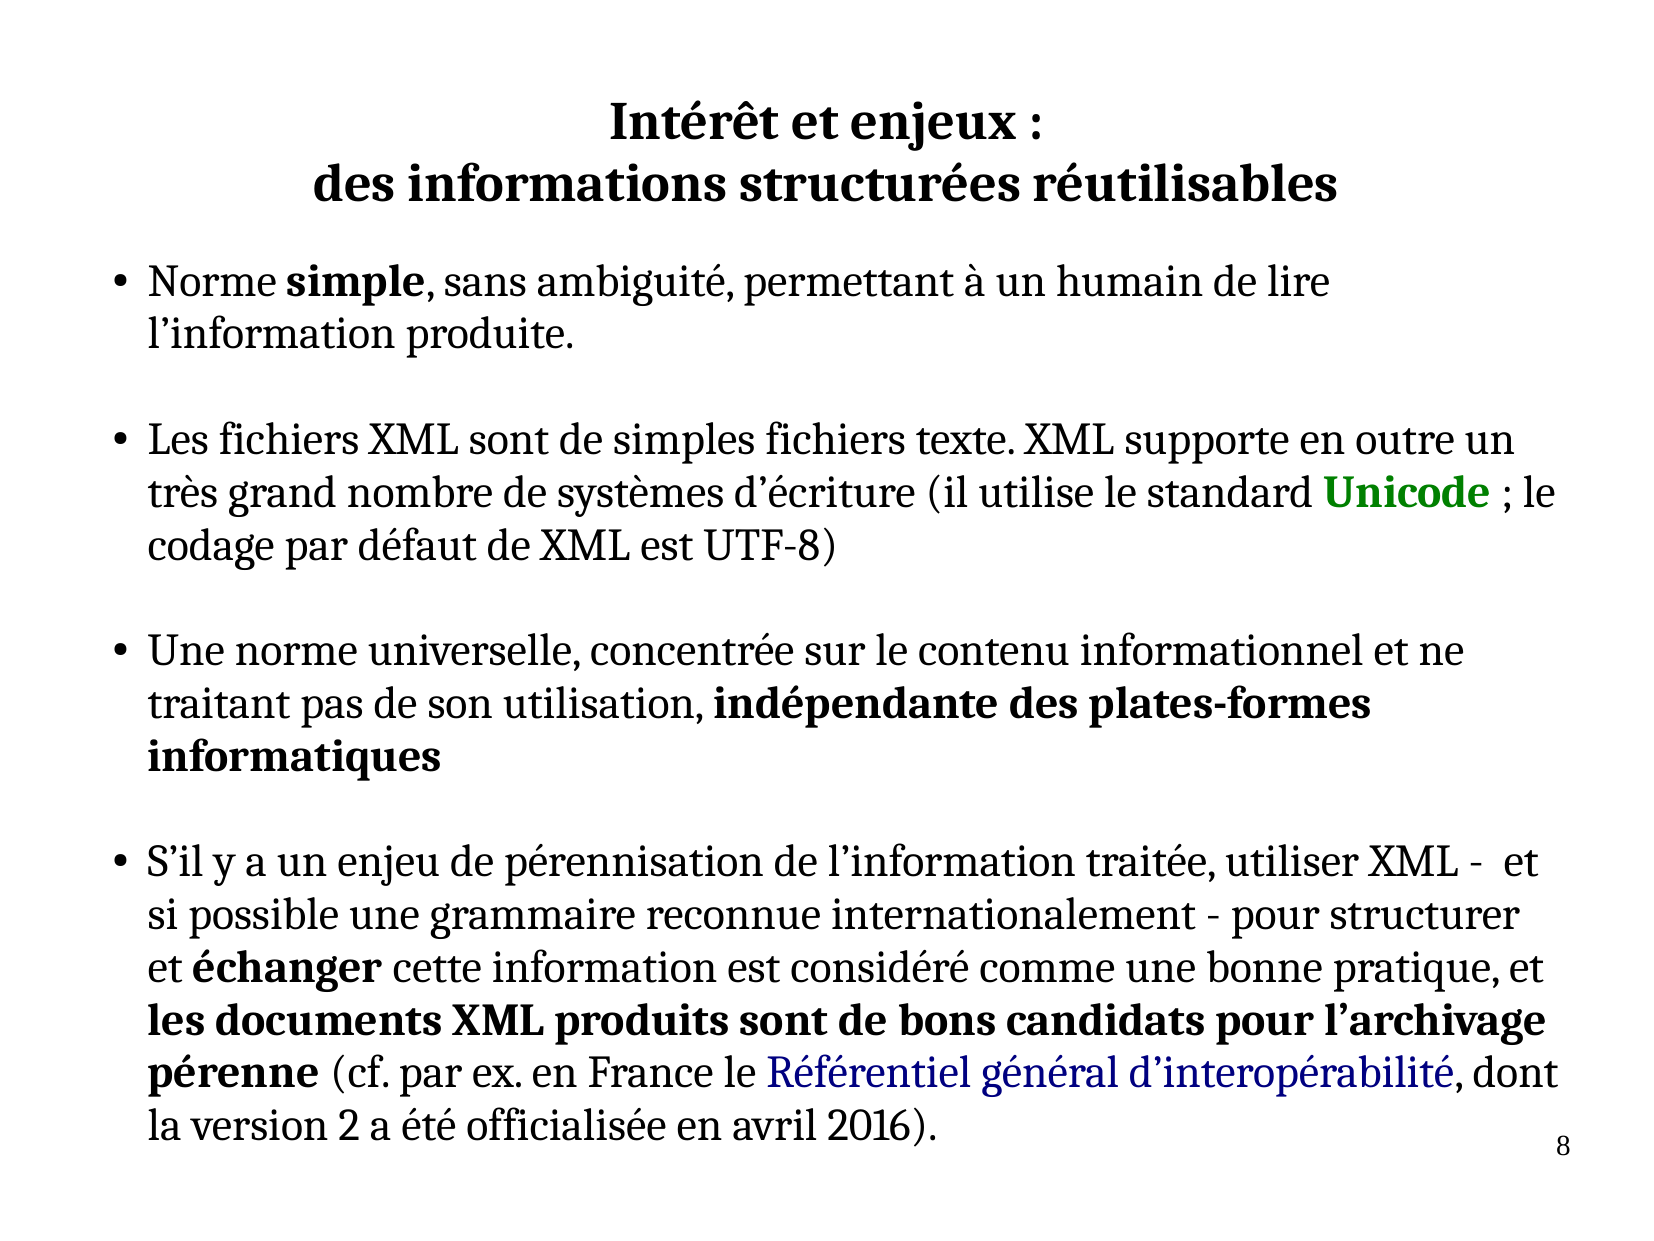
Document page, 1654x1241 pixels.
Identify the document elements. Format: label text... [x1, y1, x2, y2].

subtitle Norme simple, sans ambiguité, permettant à un humain de lire l’information produite. Les fichiers XML sont de simples fichiers texte. XML supporte en outre un très grand nombre de systèmes d’écriture (il utilise le standard Unicode ; le codage par défaut de XML est UTF-8) Une norme universelle, concentrée sur le contenu informationnel et ne traitant pas de son utilisation, indépendante des plates-formes informatiques S’il y a un enjeu de pérennisation de l’information traitée, utiliser XML - et si possible une grammaire reconnue internationalement - pour structurer et échanger cette information est considéré comme une bonne pratique, et les documents XML produits sont de bons candidats pour l’archivage pérenne (cf. par ex. en France le Référentiel général d’interopérabilité, dont la version 2 a été officialisée en avril 2016). [76, 219, 1565, 1188]
title Intérêt et enjeux : des informations structurées réutilisables [82, 56, 1571, 250]
